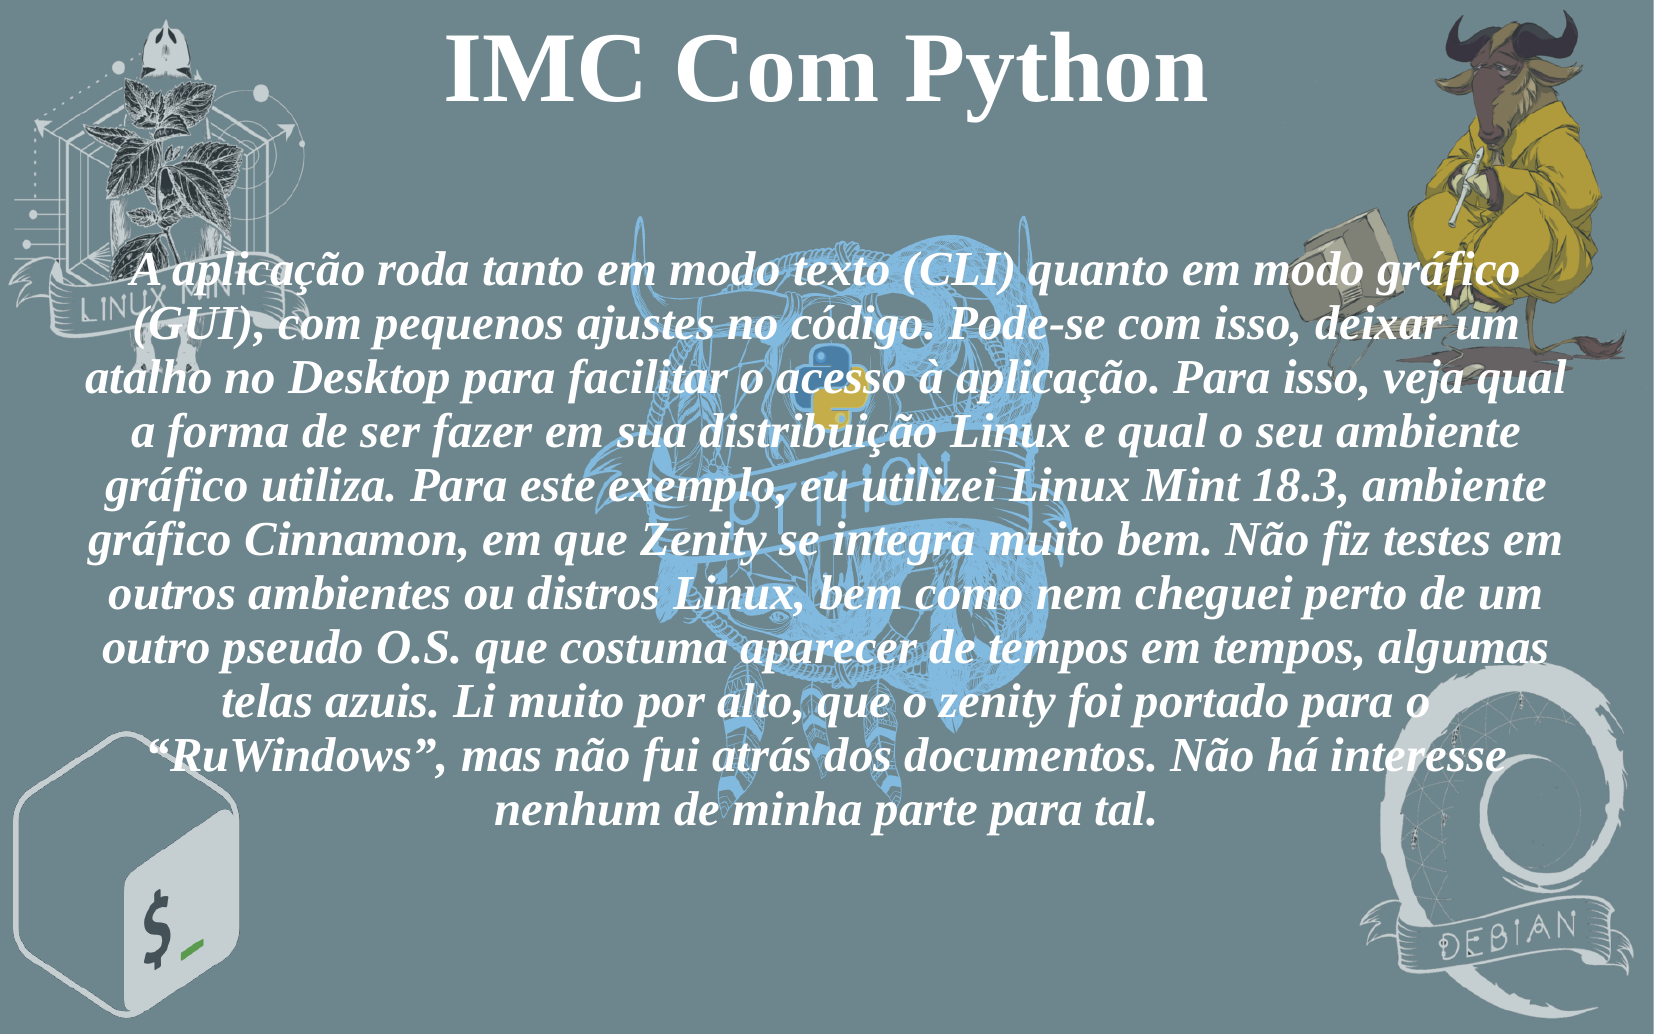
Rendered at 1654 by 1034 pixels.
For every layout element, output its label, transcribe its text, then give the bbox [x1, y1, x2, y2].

picture [0, 0, 1654, 1034]
list A aplicação roda tanto em modo texto (CLI) quanto em modo gráfico (GUI), com pequenos ajustes no código. Pode-se com isso, deixar um atalho no Desktop para facilitar o acesso à aplicação. Para isso, veja qual a forma de ser fazer em sua distribuição Linux e qual o seu ambiente gráfico utiliza. Para este exemplo, eu utilizei Linux Mint 18.3, ambiente gráfico Cinnamon, em que Zenity se integra muito bem. Não fiz testes em outros ambientes ou distros Linux, bem como nem cheguei perto de um outro pseudo O.S. que costuma aparecer de tempos em tempos, algumas telas azuis. Li muito por alto, que o zenity foi portado para o “RuWindows”, mas não fui atrás dos documentos. Não há interesse nenhum de minha parte para tal. [82, 241, 1571, 842]
title IMC Com Python [82, 12, 1571, 124]
